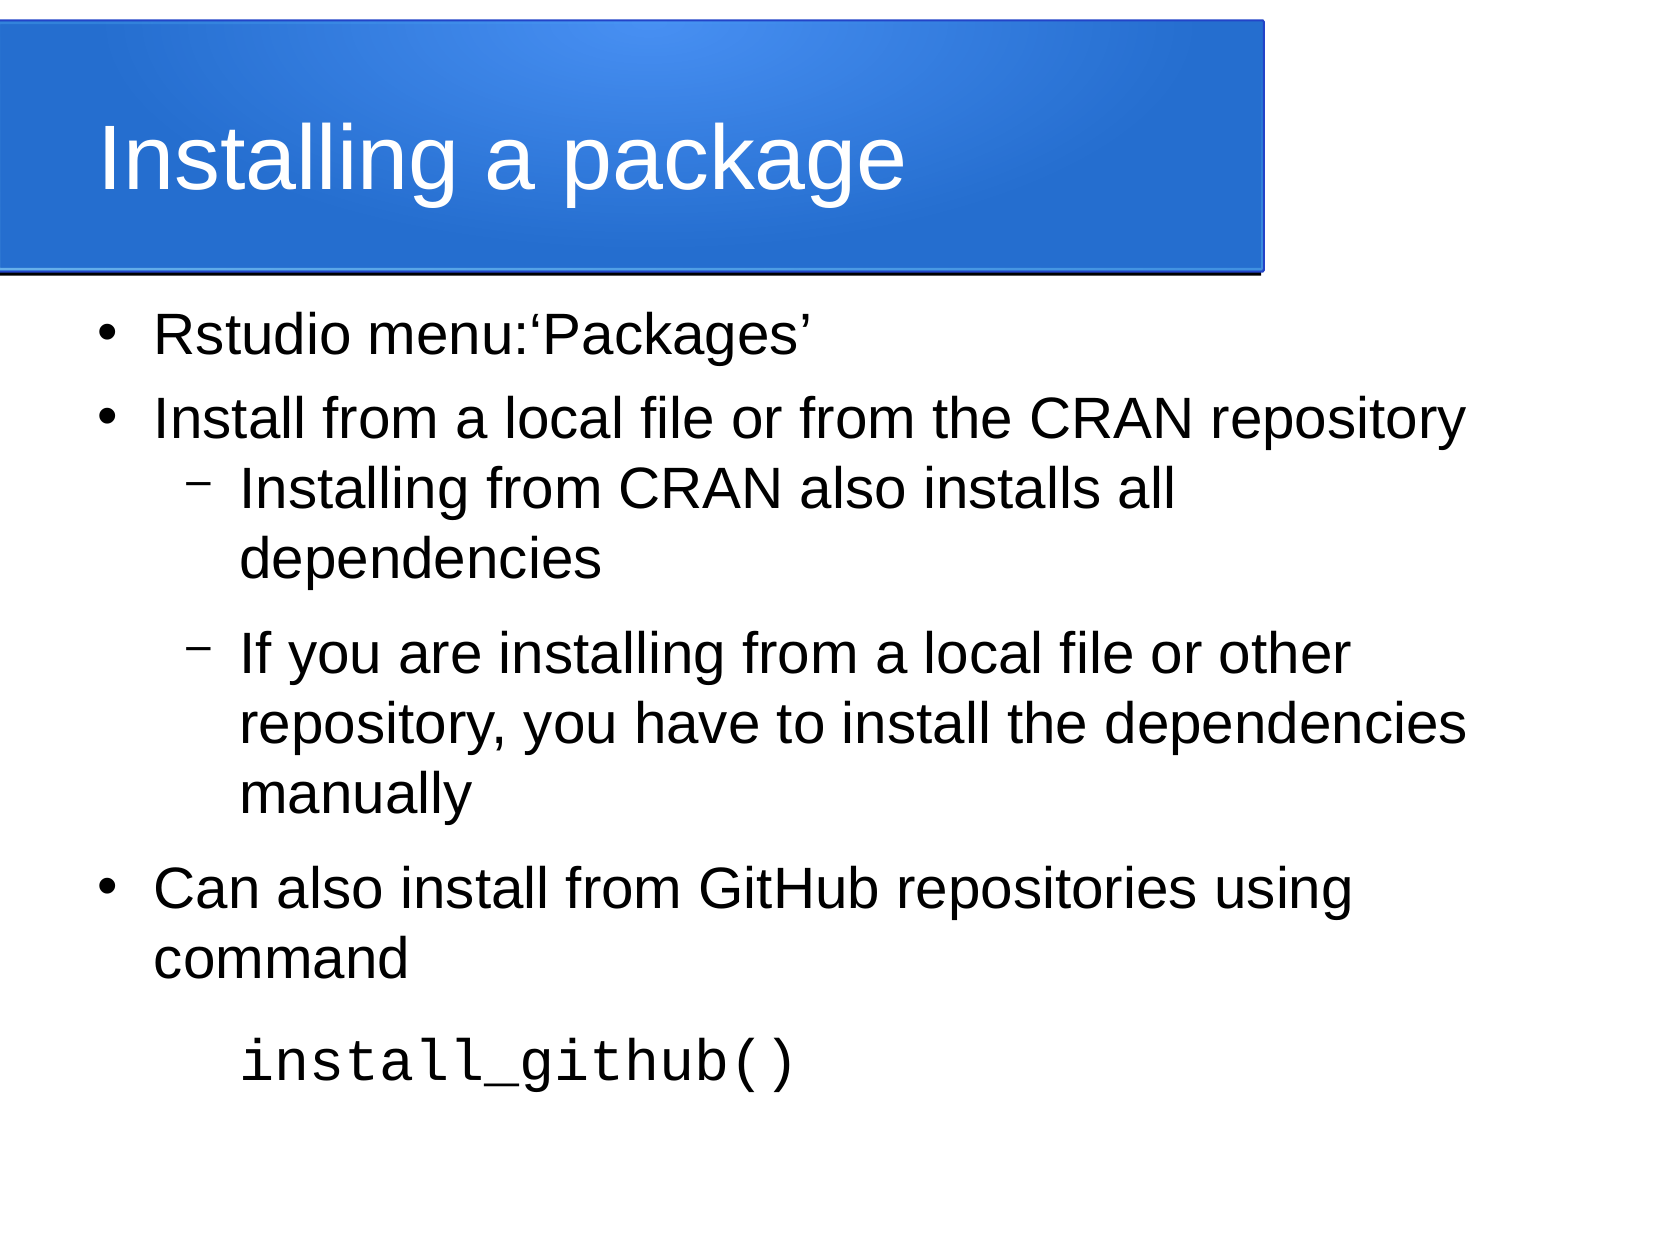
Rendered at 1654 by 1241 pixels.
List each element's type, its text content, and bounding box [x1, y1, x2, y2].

title Installing a package [82, 49, 1571, 257]
list Rstudio menu:‘Packages’ Install from a local file or from the CRAN repository Installing from CRAN also installs all dependencies If you are installing from a local file or other repository, you have to install the dependencies manually Can also install from GitHub repositories using command install_github() [82, 289, 1571, 1108]
